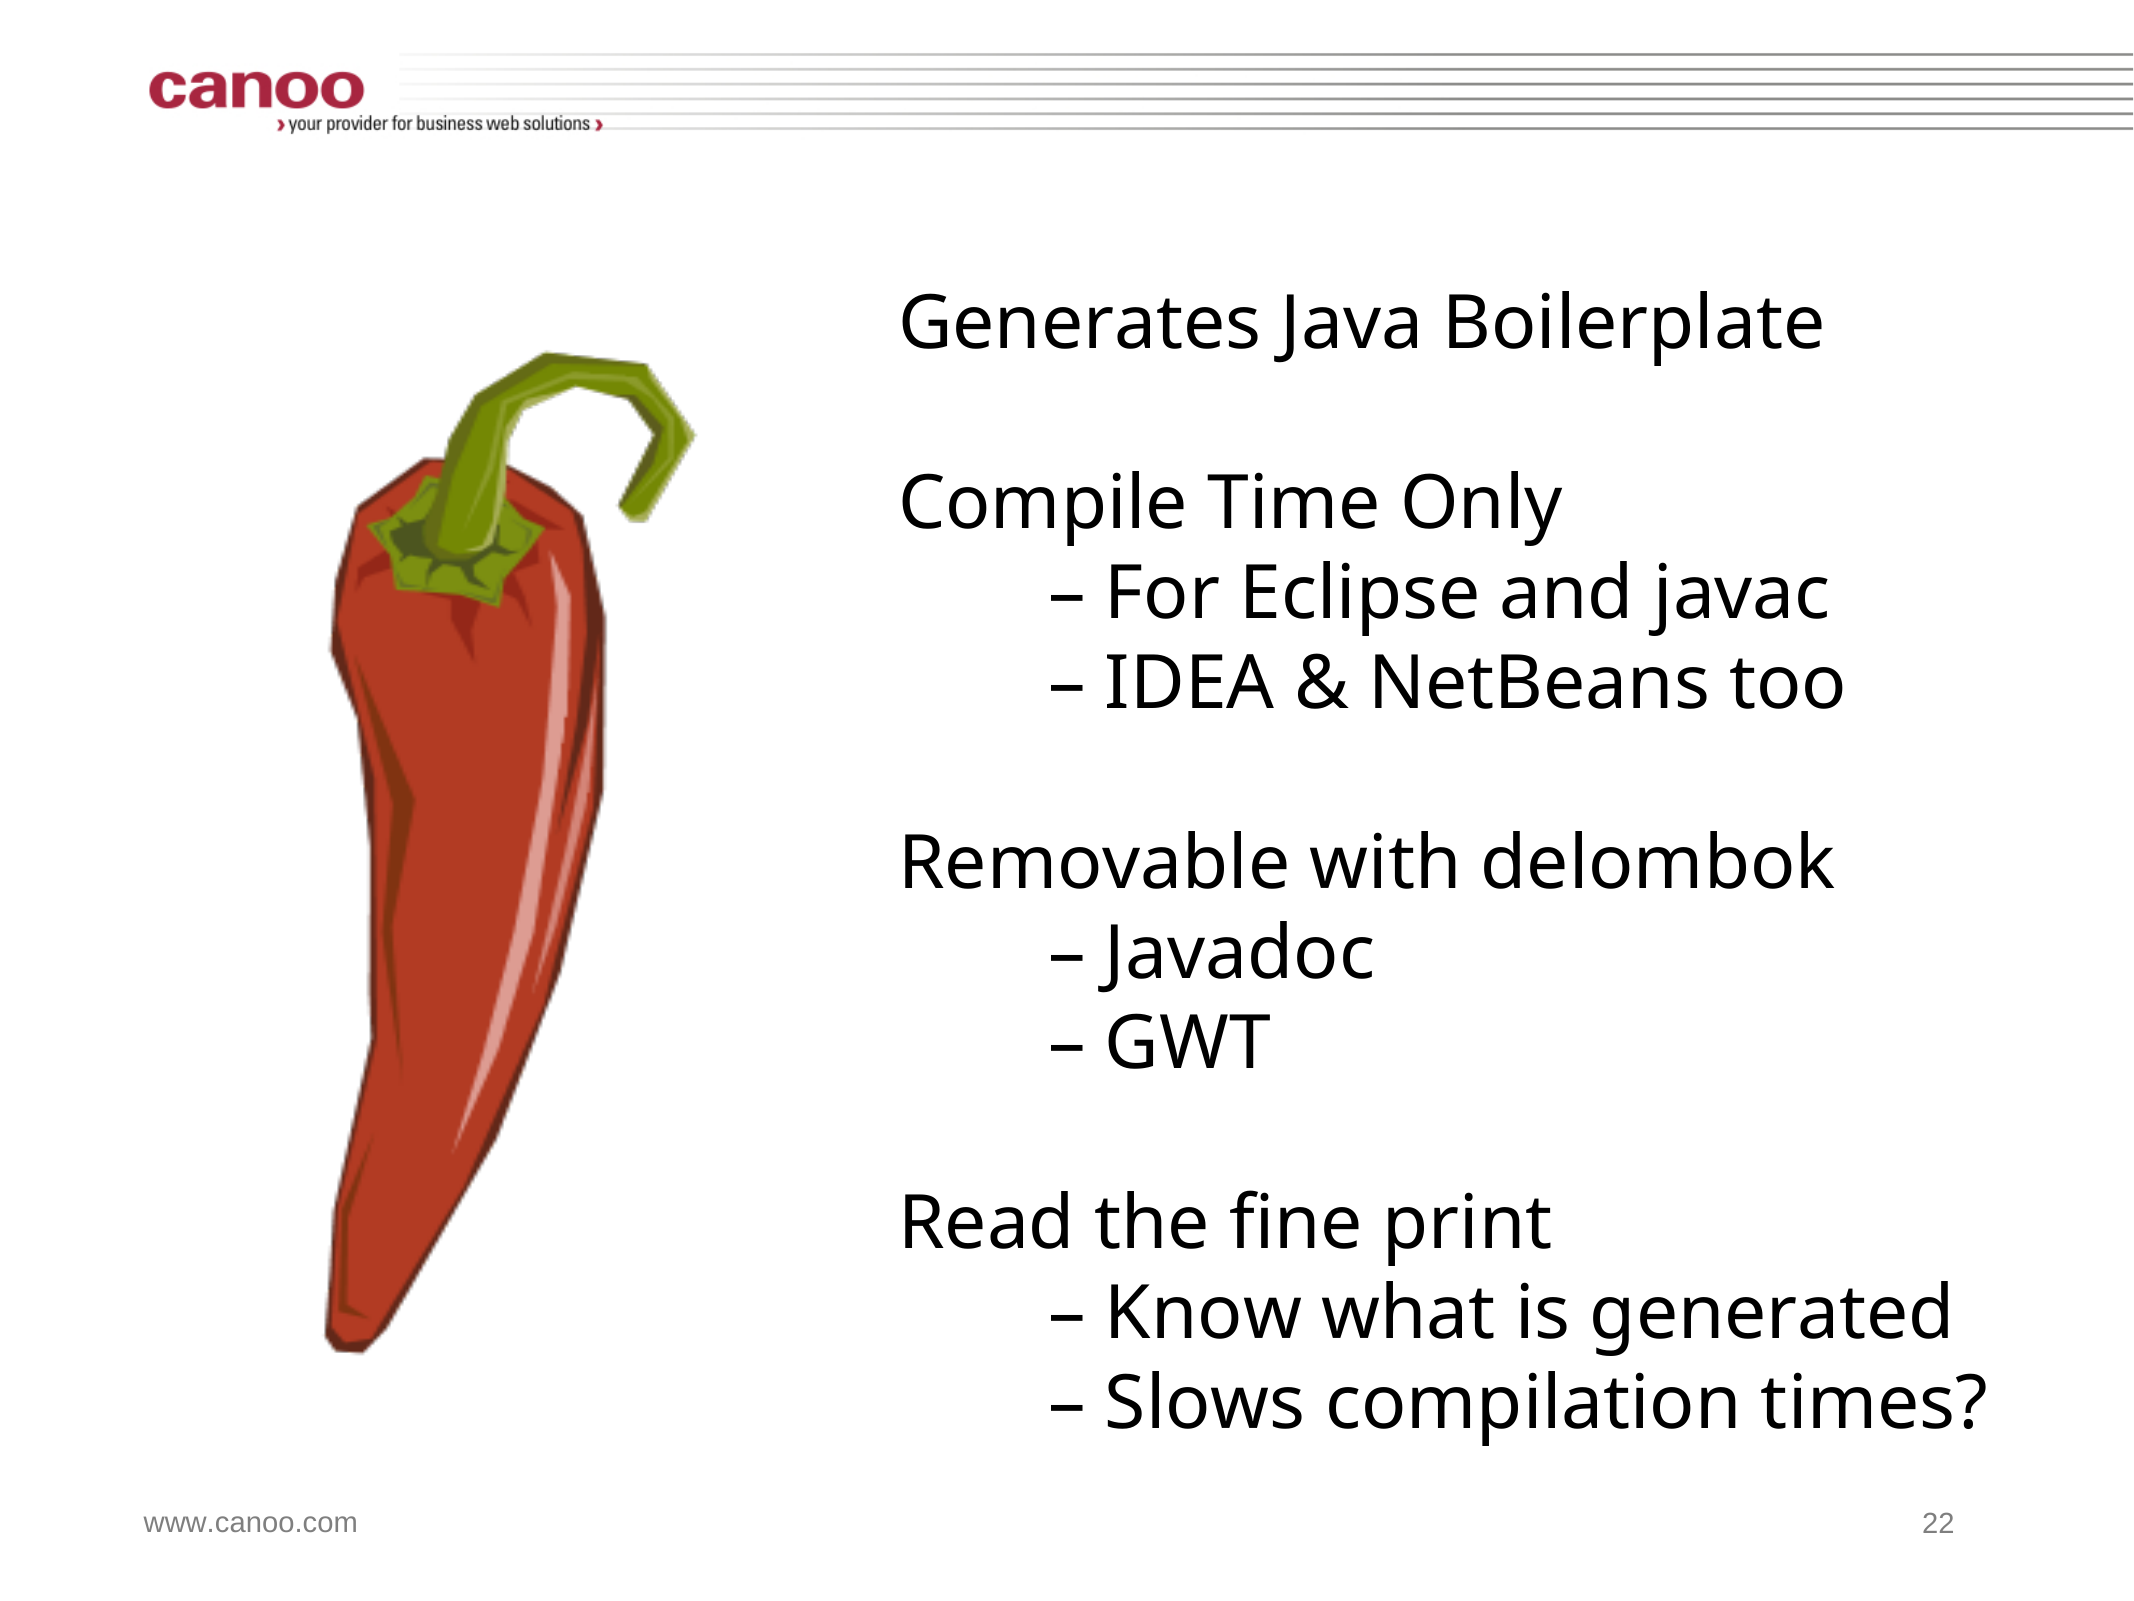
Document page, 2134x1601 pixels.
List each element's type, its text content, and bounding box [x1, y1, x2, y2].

text_box Generates Java Boilerplate Compile Time Only – For Eclipse and javac – IDEA & NetBeans too Removable with delombok – Javadoc – GWT Read the fine print – Know what is generated – Slows compilation times? [883, 266, 2133, 1452]
picture [0, 21, 2134, 188]
text_box <number> [1912, 1496, 1964, 1547]
picture [278, 328, 743, 1379]
